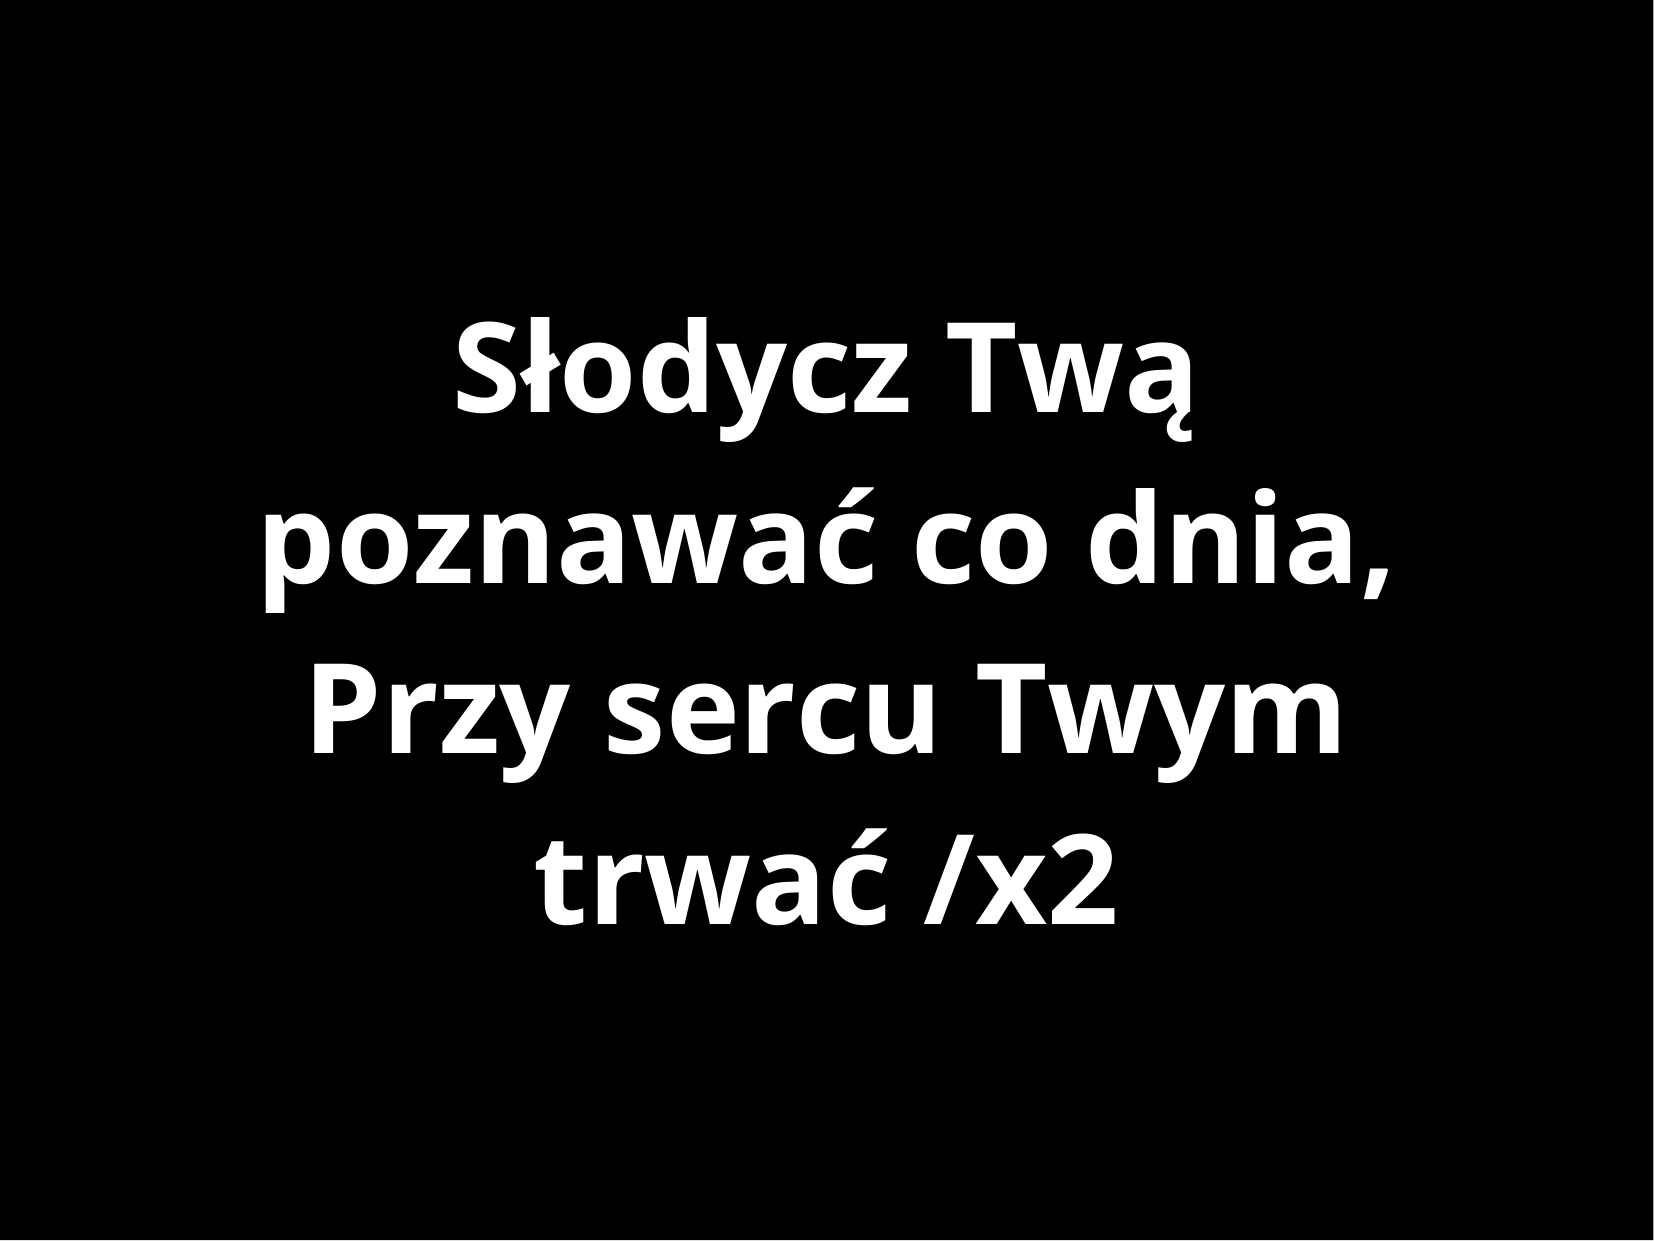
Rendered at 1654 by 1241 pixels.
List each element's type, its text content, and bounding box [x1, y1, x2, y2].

title Słodycz Twą poznawać co dnia, Przy sercu Twym trwać /x2 [0, 0, 1654, 1241]
